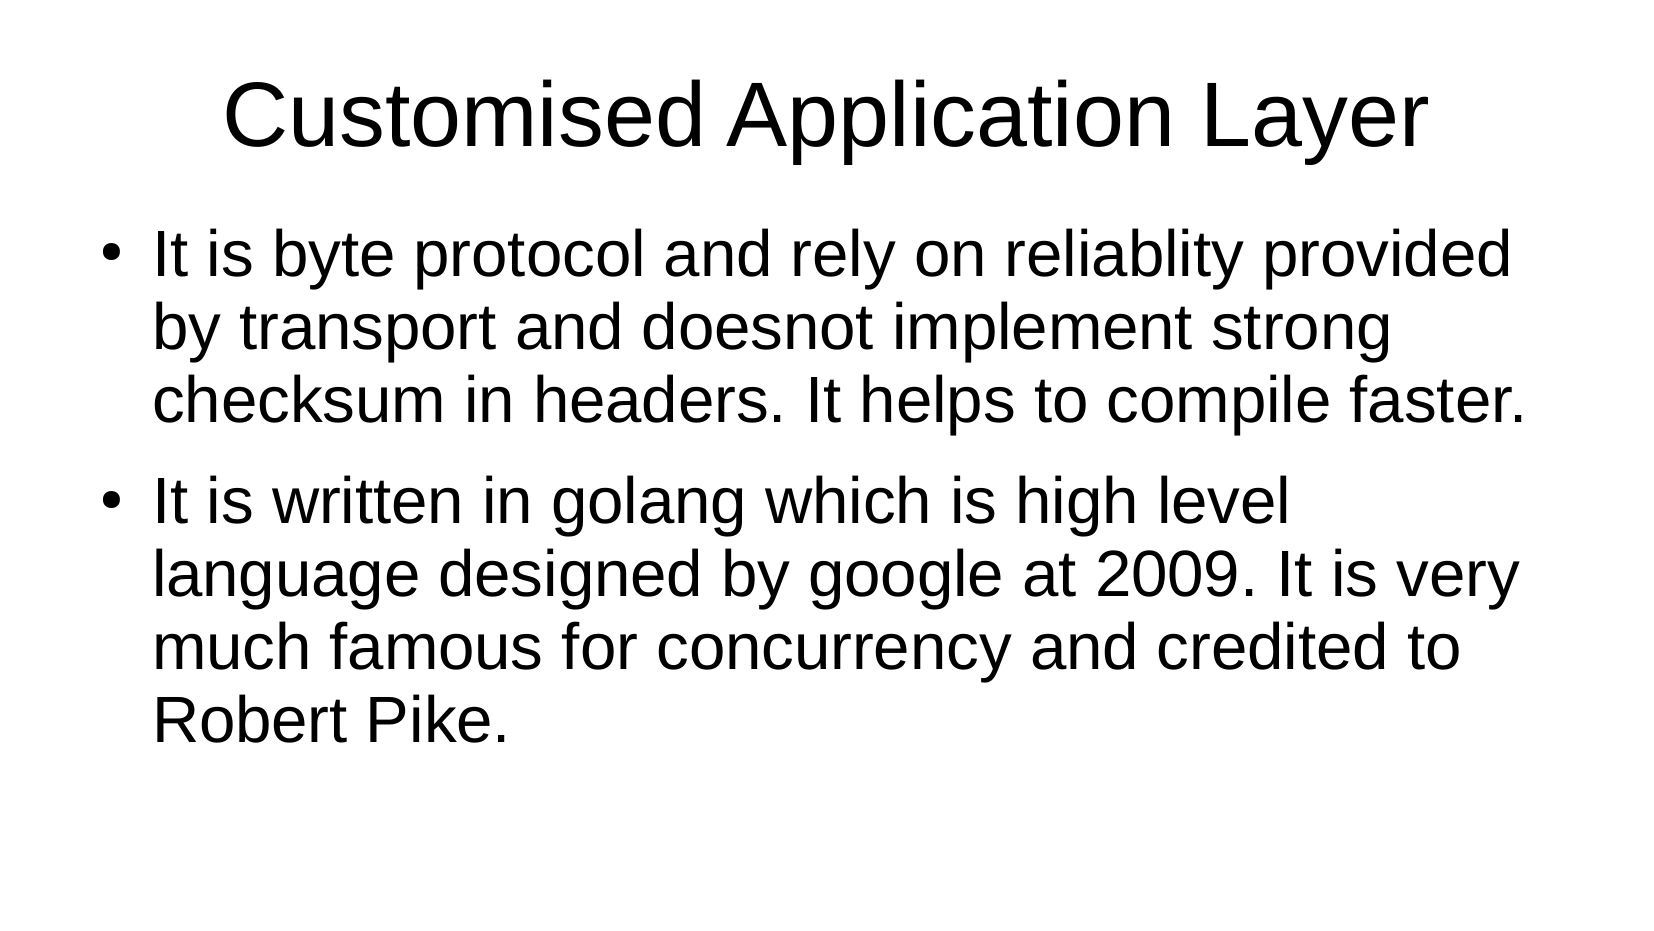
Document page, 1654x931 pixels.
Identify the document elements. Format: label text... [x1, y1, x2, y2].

title Customised Application Layer [82, 37, 1571, 193]
list It is byte protocol and rely on reliablity provided by transport and doesnot implement strong checksum in headers. It helps to compile faster. It is written in golang which is high level language designed by google at 2009. It is very much famous for concurrency and credited to Robert Pike. [82, 217, 1571, 758]
